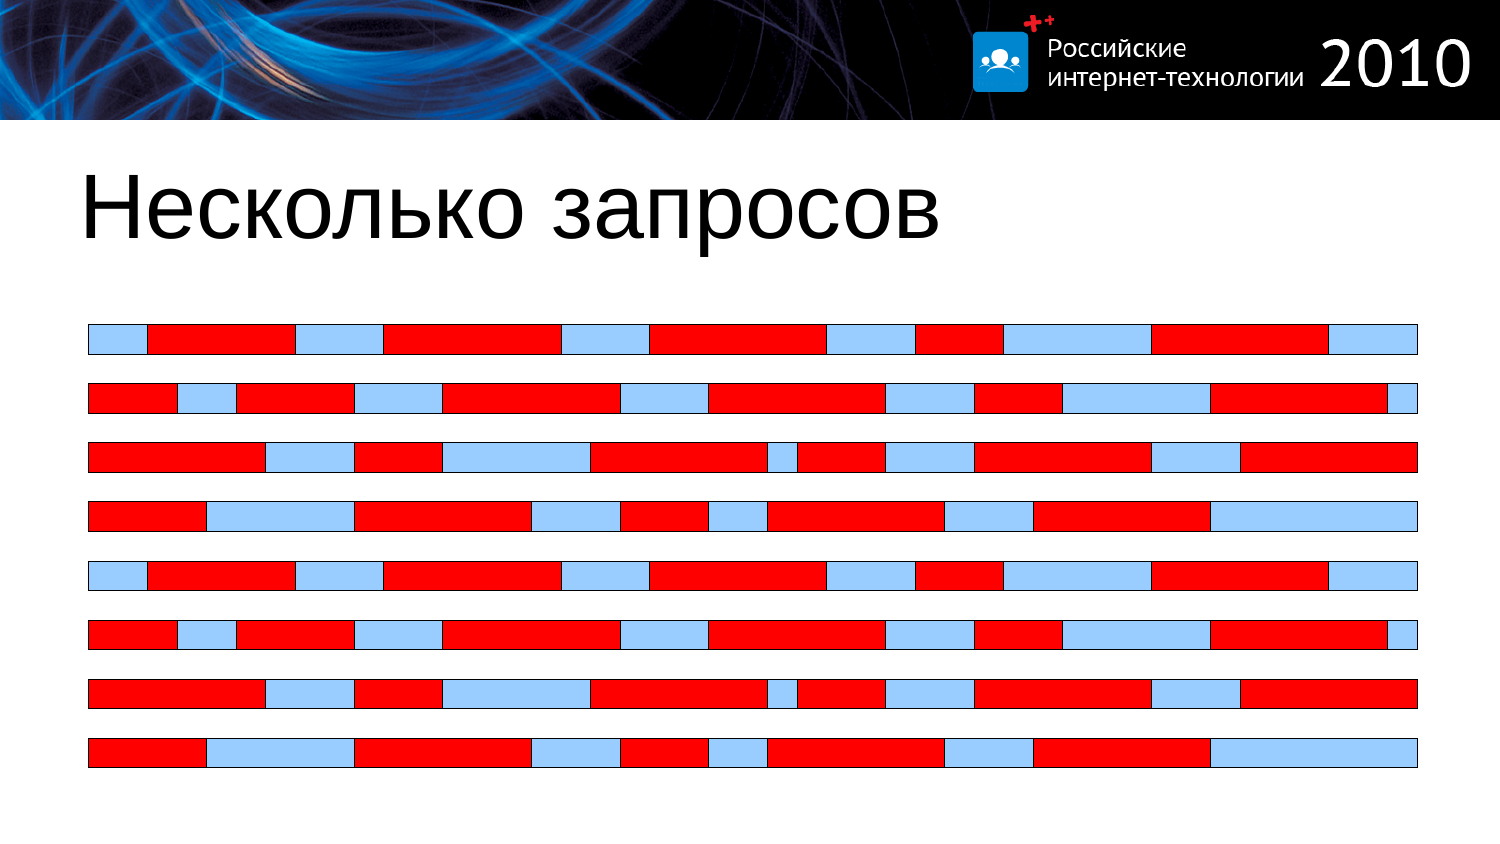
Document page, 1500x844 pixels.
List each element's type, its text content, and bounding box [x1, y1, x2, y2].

text_box [88, 620, 1418, 650]
text_box [88, 501, 1418, 532]
text_box [88, 679, 1418, 709]
title Несколько запросов [79, 155, 1430, 258]
text_box [88, 738, 1418, 768]
picture [0, 0, 1500, 120]
text_box [88, 383, 1418, 414]
text_box [88, 324, 1418, 355]
text_box [88, 561, 1418, 591]
text_box [88, 442, 1418, 473]
